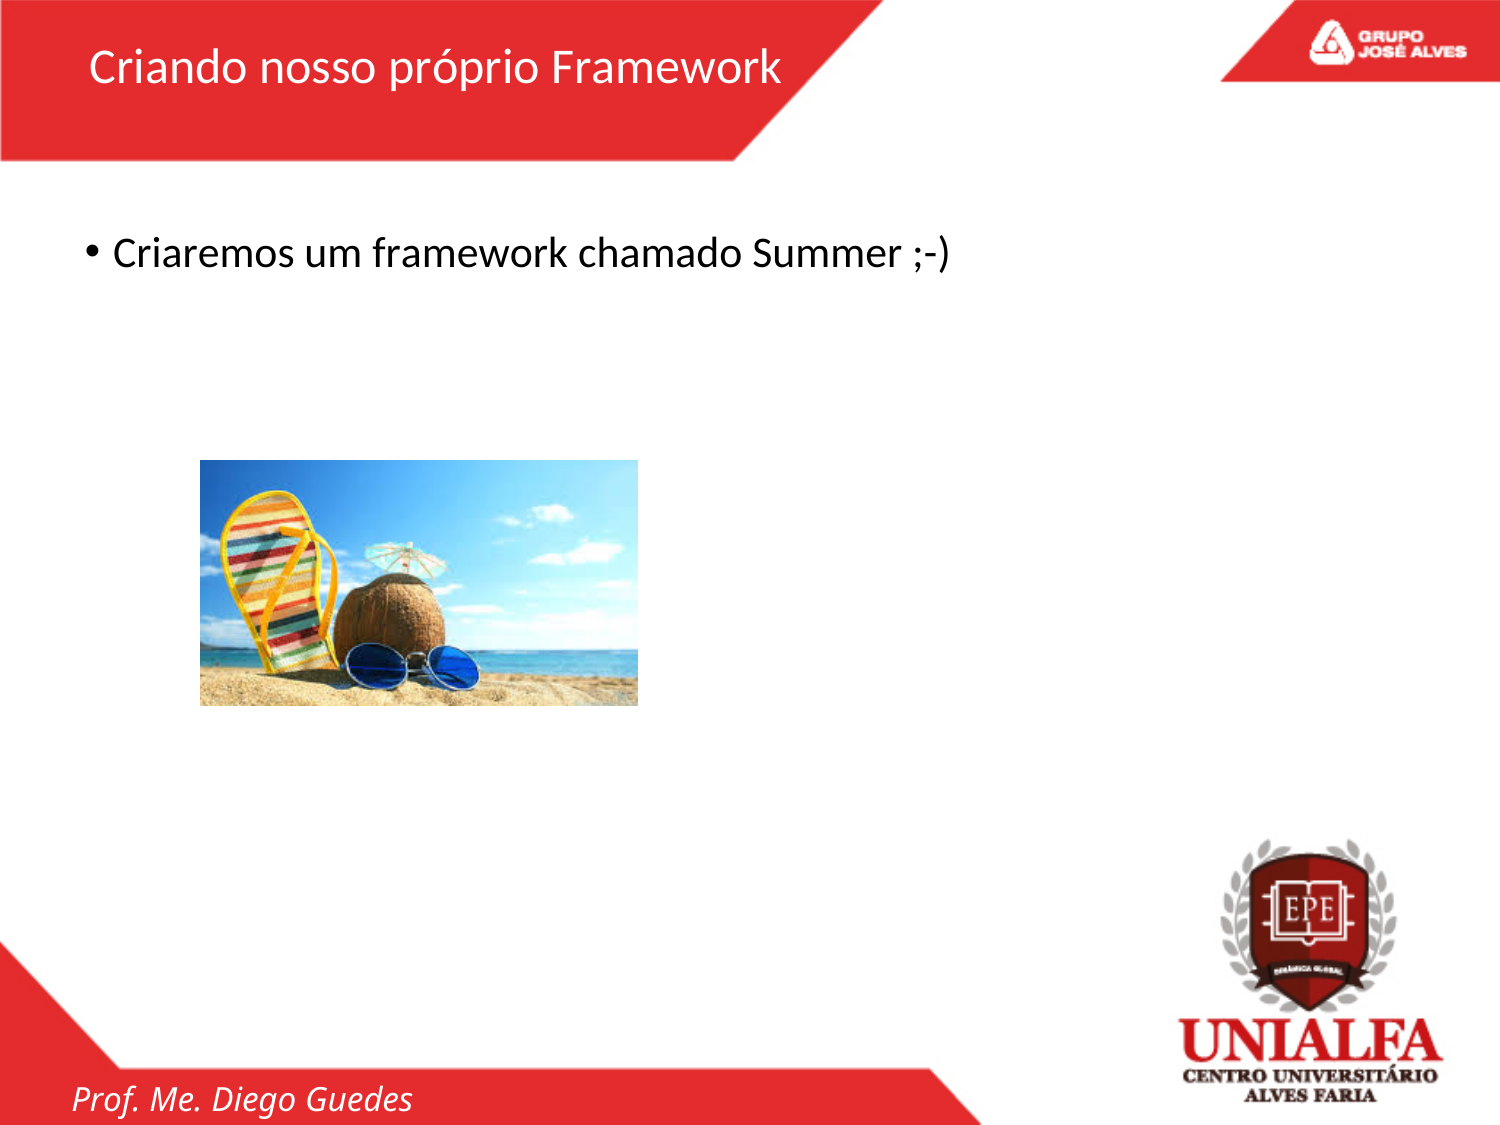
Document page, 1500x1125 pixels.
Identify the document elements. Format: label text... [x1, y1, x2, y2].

list Criaremos um framework chamado Summer ;-) [69, 221, 1420, 929]
text_box Prof. Me. Diego Guedes [56, 1070, 711, 1125]
picture [0, 0, 1500, 1125]
text_box Criando nosso próprio Framework [75, 25, 805, 101]
